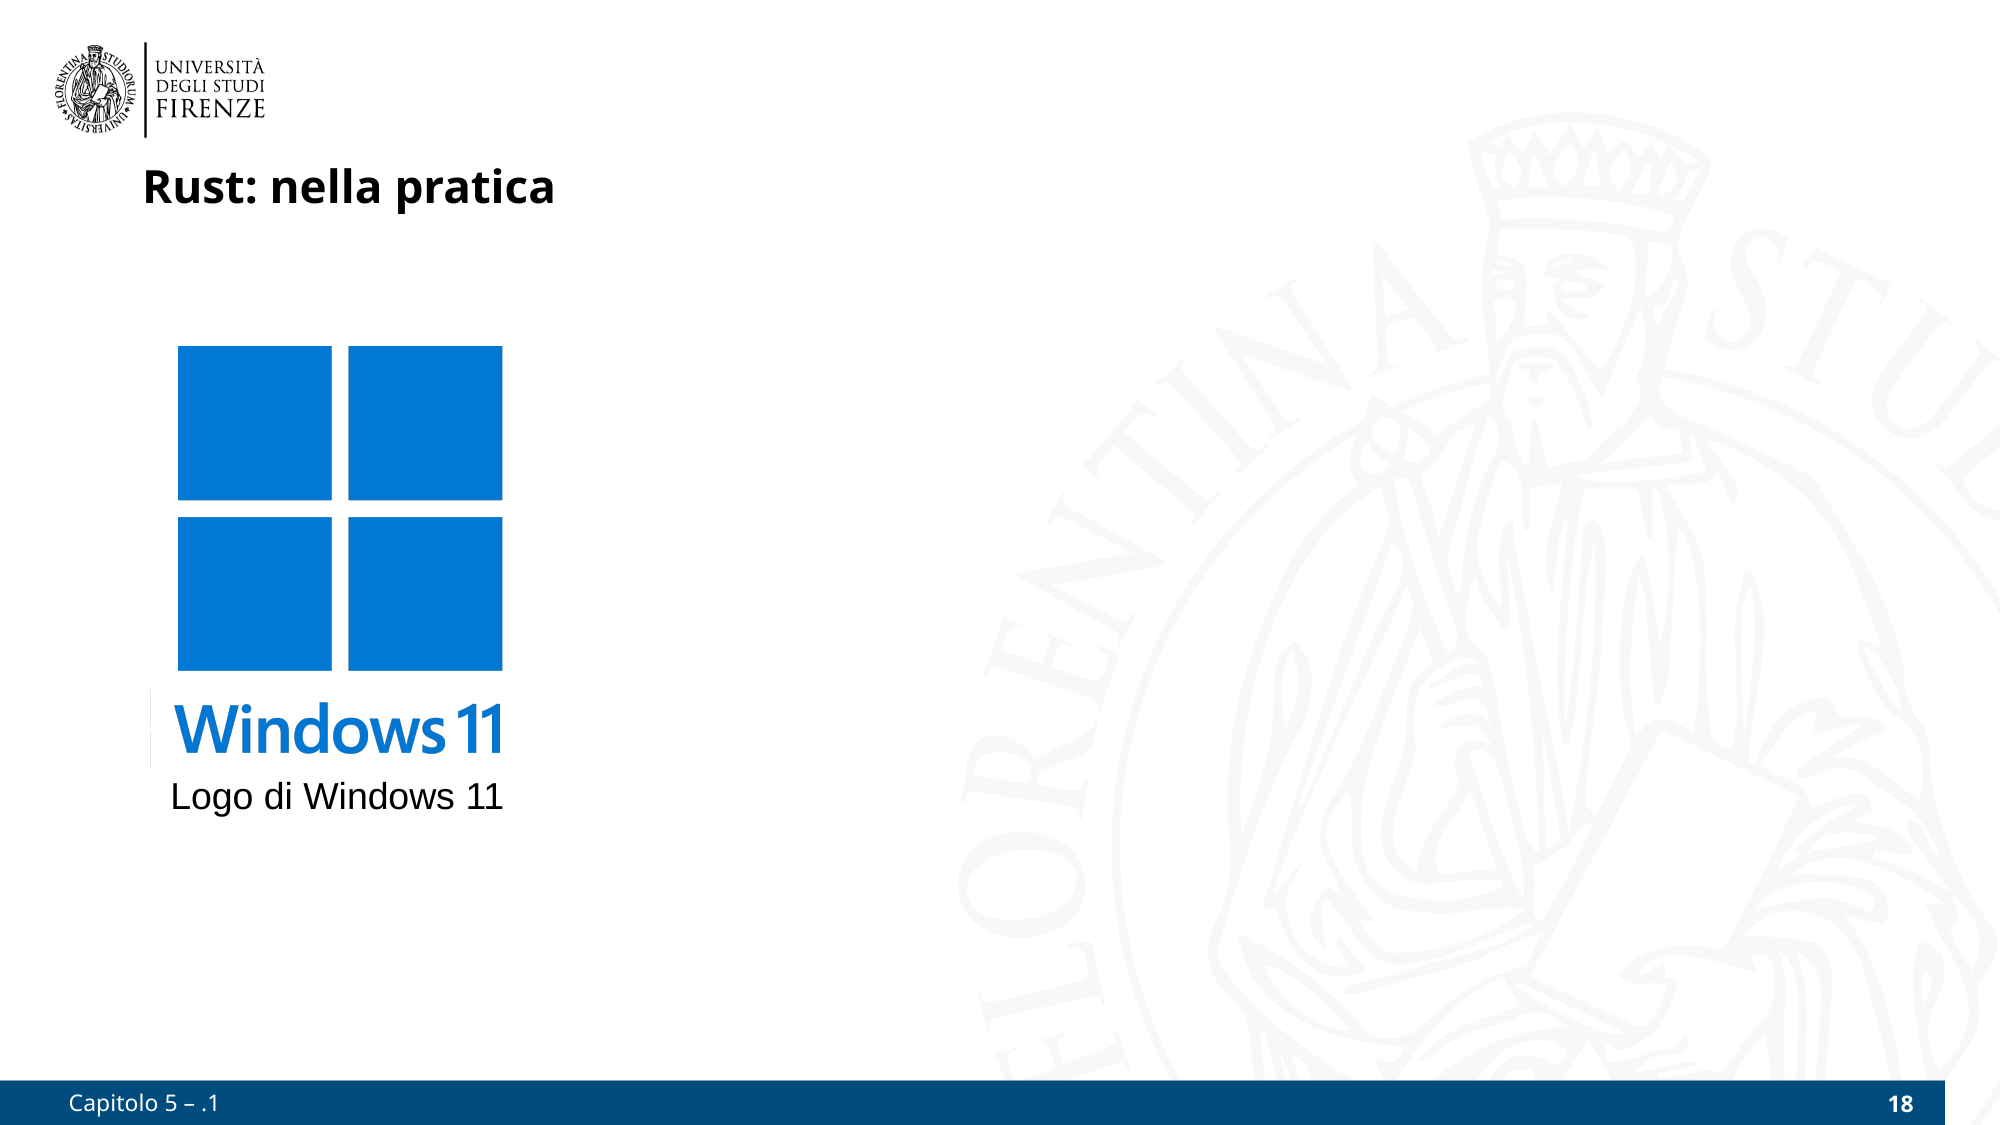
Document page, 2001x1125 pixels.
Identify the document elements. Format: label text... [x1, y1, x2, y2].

picture [0, 0, 2000, 1125]
title Rust: nella pratica [127, 157, 1570, 225]
list Capitolo 5 – .1 [53, 1083, 1715, 1125]
text_box Logo di Windows 11 [150, 768, 526, 826]
